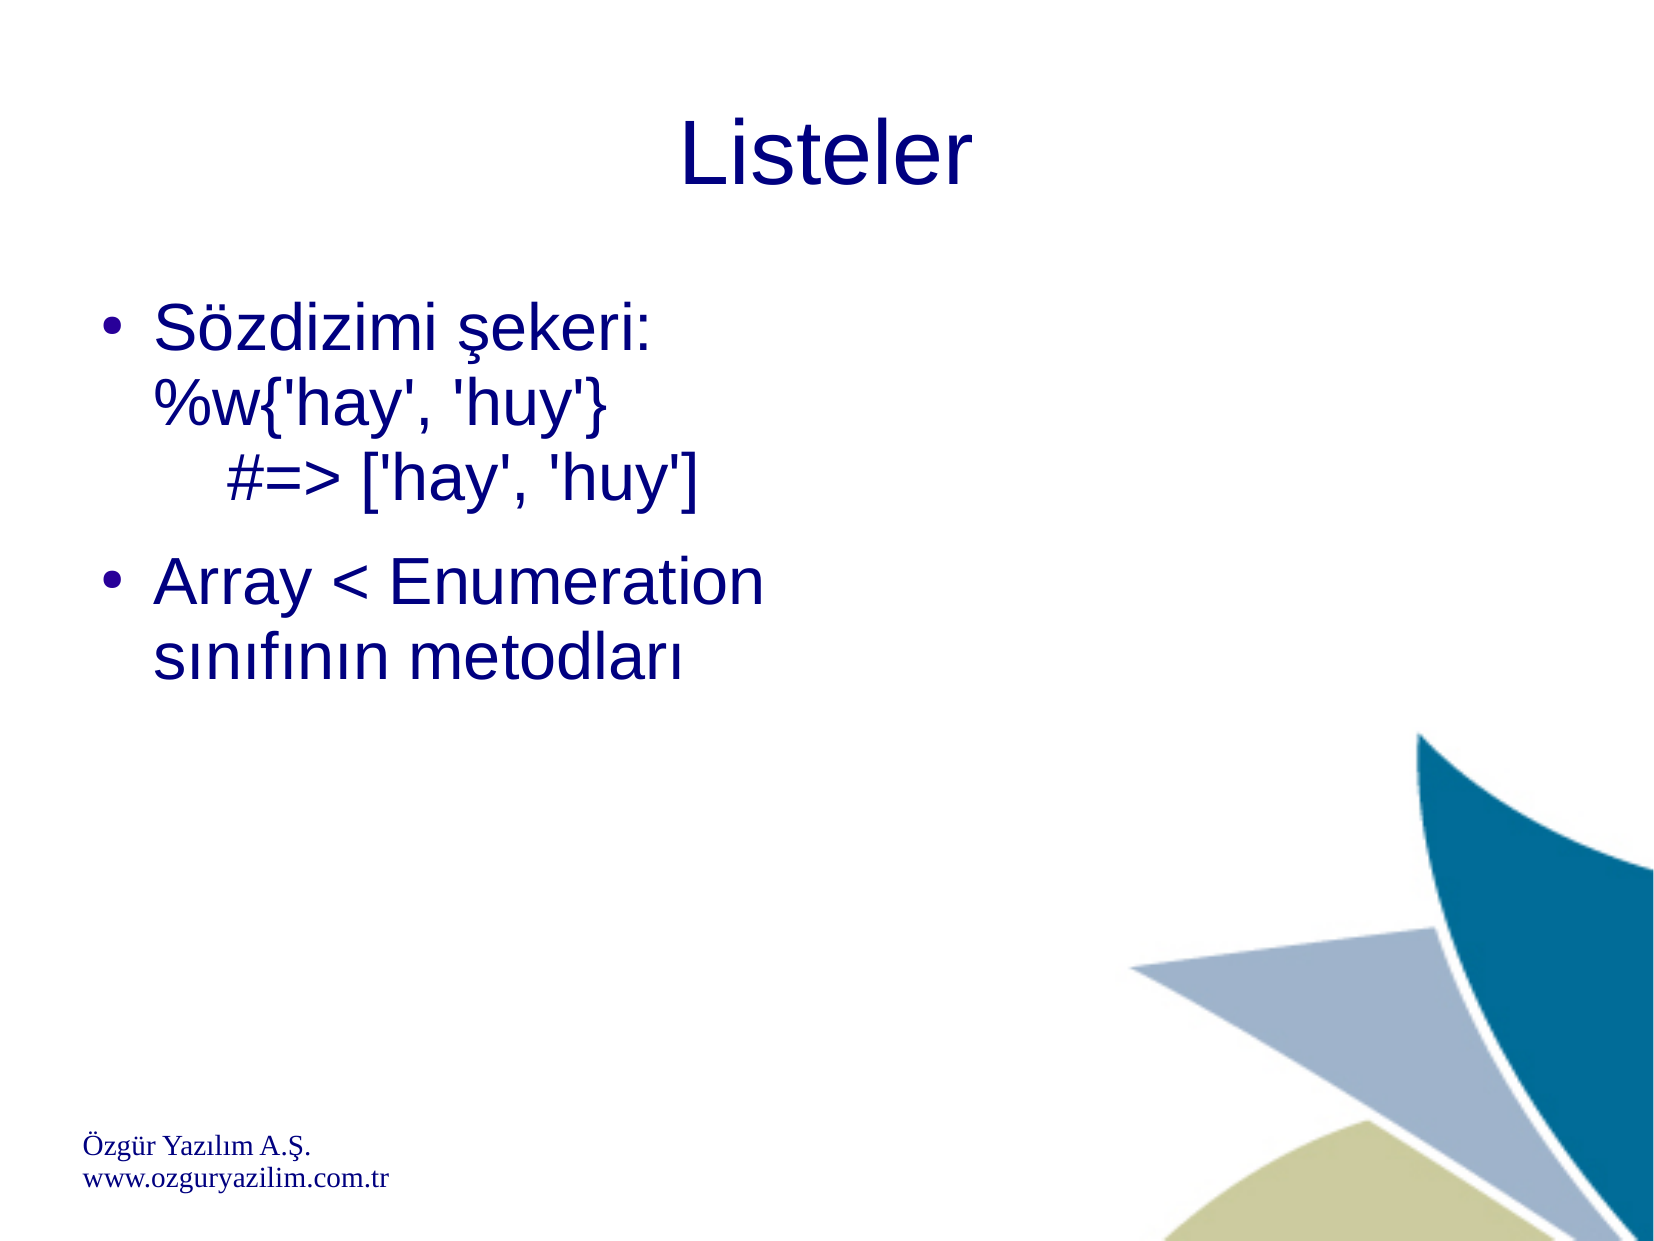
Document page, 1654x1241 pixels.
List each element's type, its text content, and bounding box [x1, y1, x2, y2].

picture [1062, 708, 1654, 1241]
list Sözdizimi şekeri: %w{'hay', 'huy'} #=> ['hay', 'huy'] Array < Enumeration sınıfının metodları [82, 290, 809, 1109]
title Listeler [82, 49, 1571, 257]
